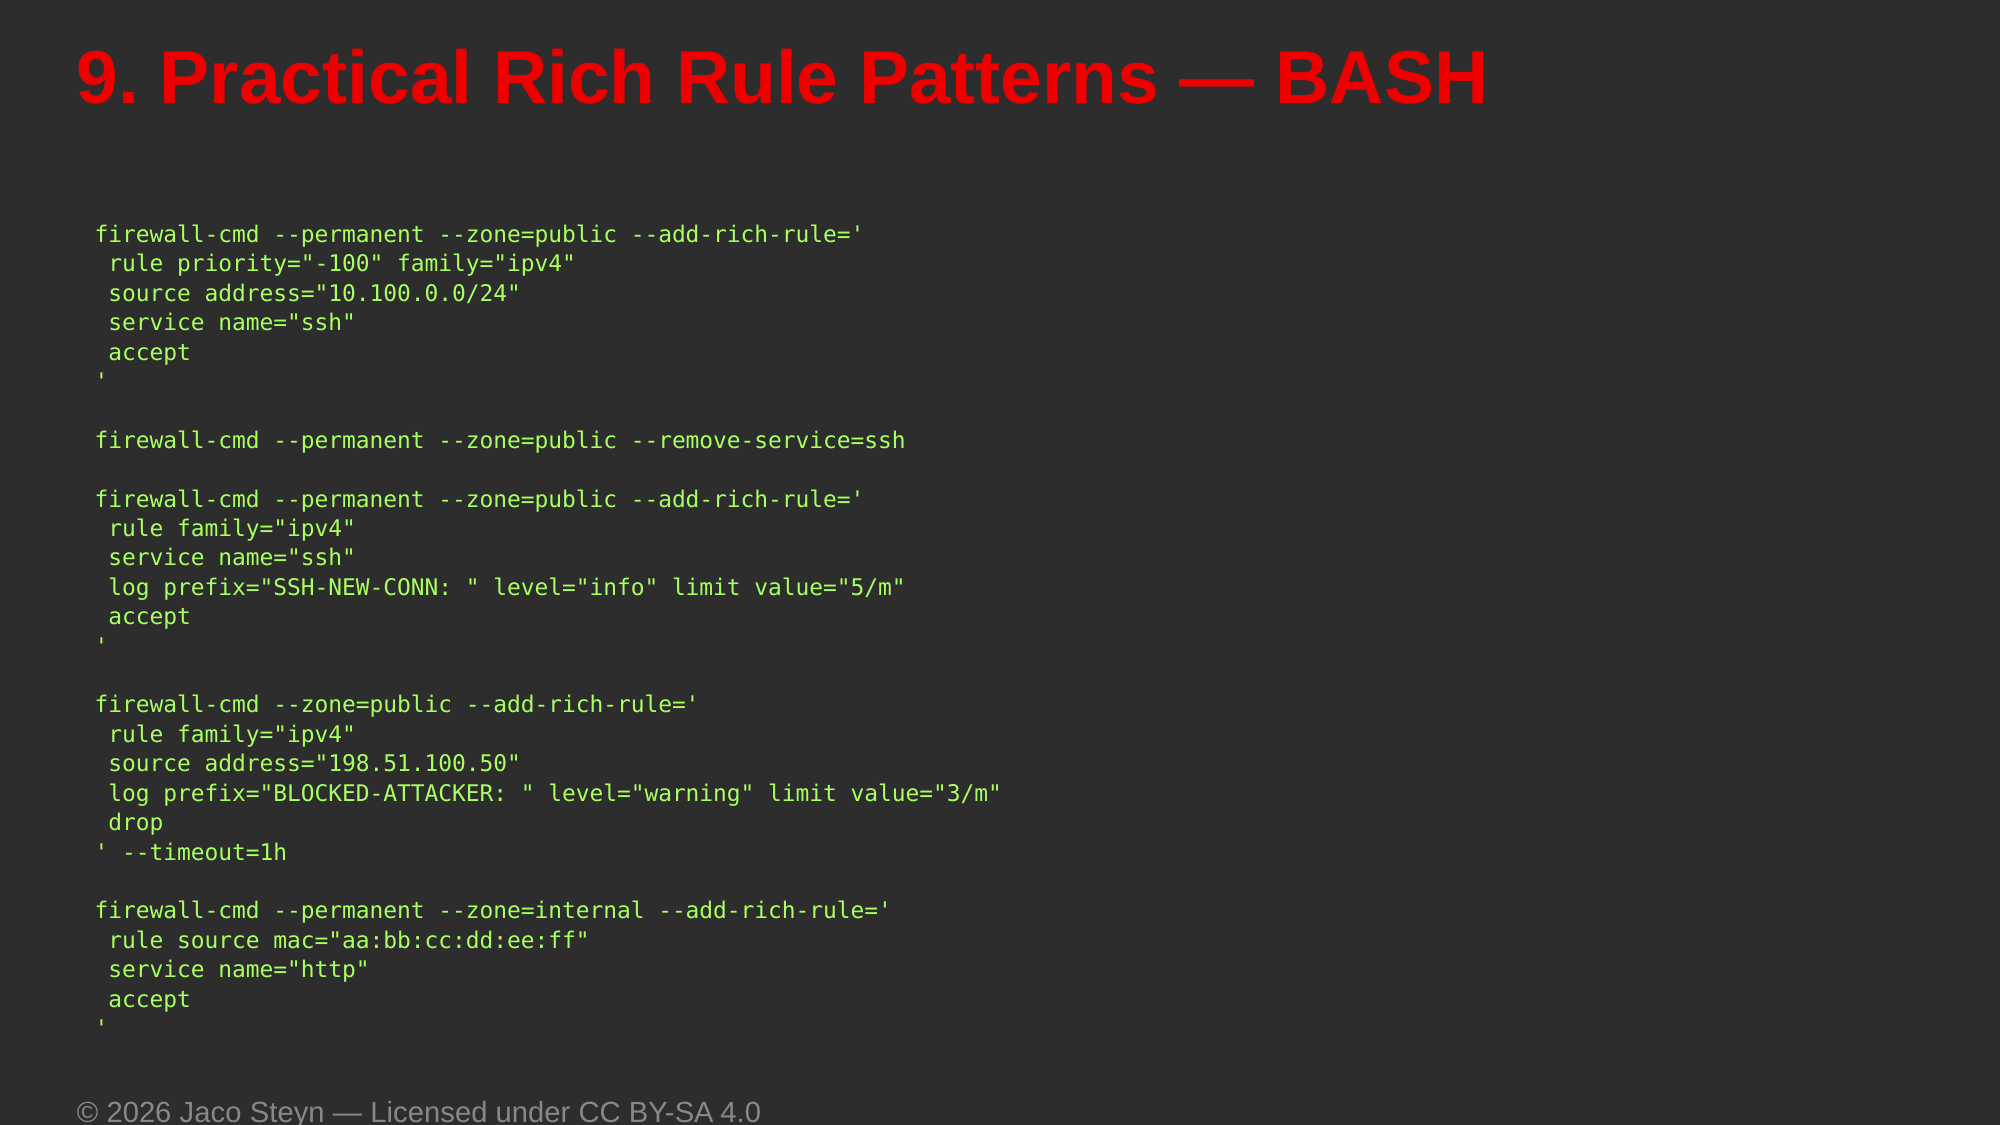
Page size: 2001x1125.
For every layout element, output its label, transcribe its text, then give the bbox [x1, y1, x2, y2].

text_box © 2026 Jaco Steyn — Licensed under CC BY-SA 4.0 [59, 1083, 1942, 1120]
text_box firewall-cmd --permanent --zone=public --add-rich-rule=' rule priority="-100" family="ipv4" source address="10.100.0.0/24" service name="ssh" accept ' firewall-cmd --permanent --zone=public --remove-service=ssh firewall-cmd --permanent --zone=public --add-rich-rule=' rule family="ipv4" service name="ssh" log prefix="SSH-NEW-CONN: " level="info" limit value="5/m" accept ' firewall-cmd --zone=public --add-rich-rule=' rule family="ipv4" source address="198.51.100.50" log prefix="BLOCKED-ATTACKER: " level="warning" limit value="3/m" drop ' --timeout=1h firewall-cmd --permanent --zone=internal --add-rich-rule=' rule source mac="aa:bb:cc:dd:ee:ff" service name="http" accept ' [59, 194, 1942, 1052]
text_box 9. Practical Rich Rule Patterns — BASH [59, 23, 1942, 178]
